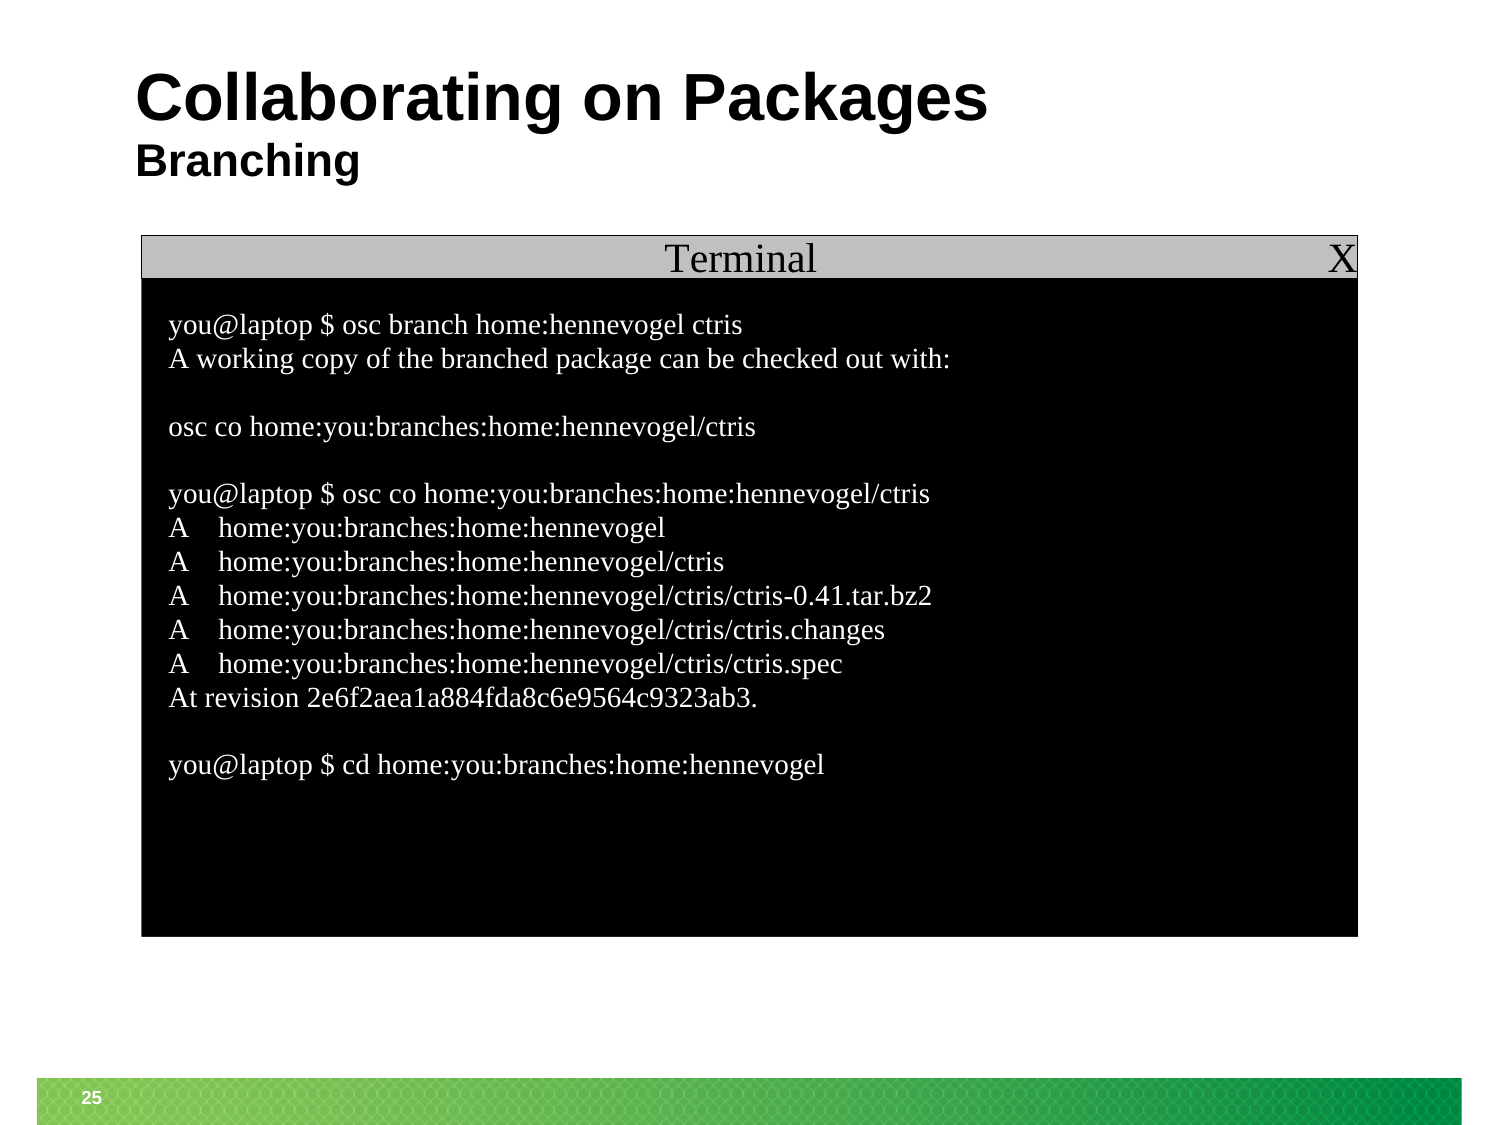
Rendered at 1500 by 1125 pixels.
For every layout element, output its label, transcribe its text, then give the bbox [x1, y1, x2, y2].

text_box [141, 278, 1358, 937]
text_box you@laptop $ osc branch home:hennevogel ctris A working copy of the branched package can be checked out with: osc co home:you:branches:home:hennevogel/ctris you@laptop $ osc co home:you:branches:home:hennevogel/ctris A home:you:branches:home:hennevogel A home:you:branches:home:hennevogel/ctris A home:you:branches:home:hennevogel/ctris/ctris-0.41.tar.bz2 A home:you:branches:home:hennevogel/ctris/ctris.changes A home:you:branches:home:hennevogel/ctris/ctris.spec At revision 2e6f2aea1a884fda8c6e9564c9323ab3. you@laptop $ cd home:you:branches:home:hennevogel [168, 307, 1335, 919]
title Collaborating on Packages Branching [135, 41, 1372, 204]
text_box Terminal X [141, 235, 1358, 278]
picture [36, 1078, 1462, 1125]
